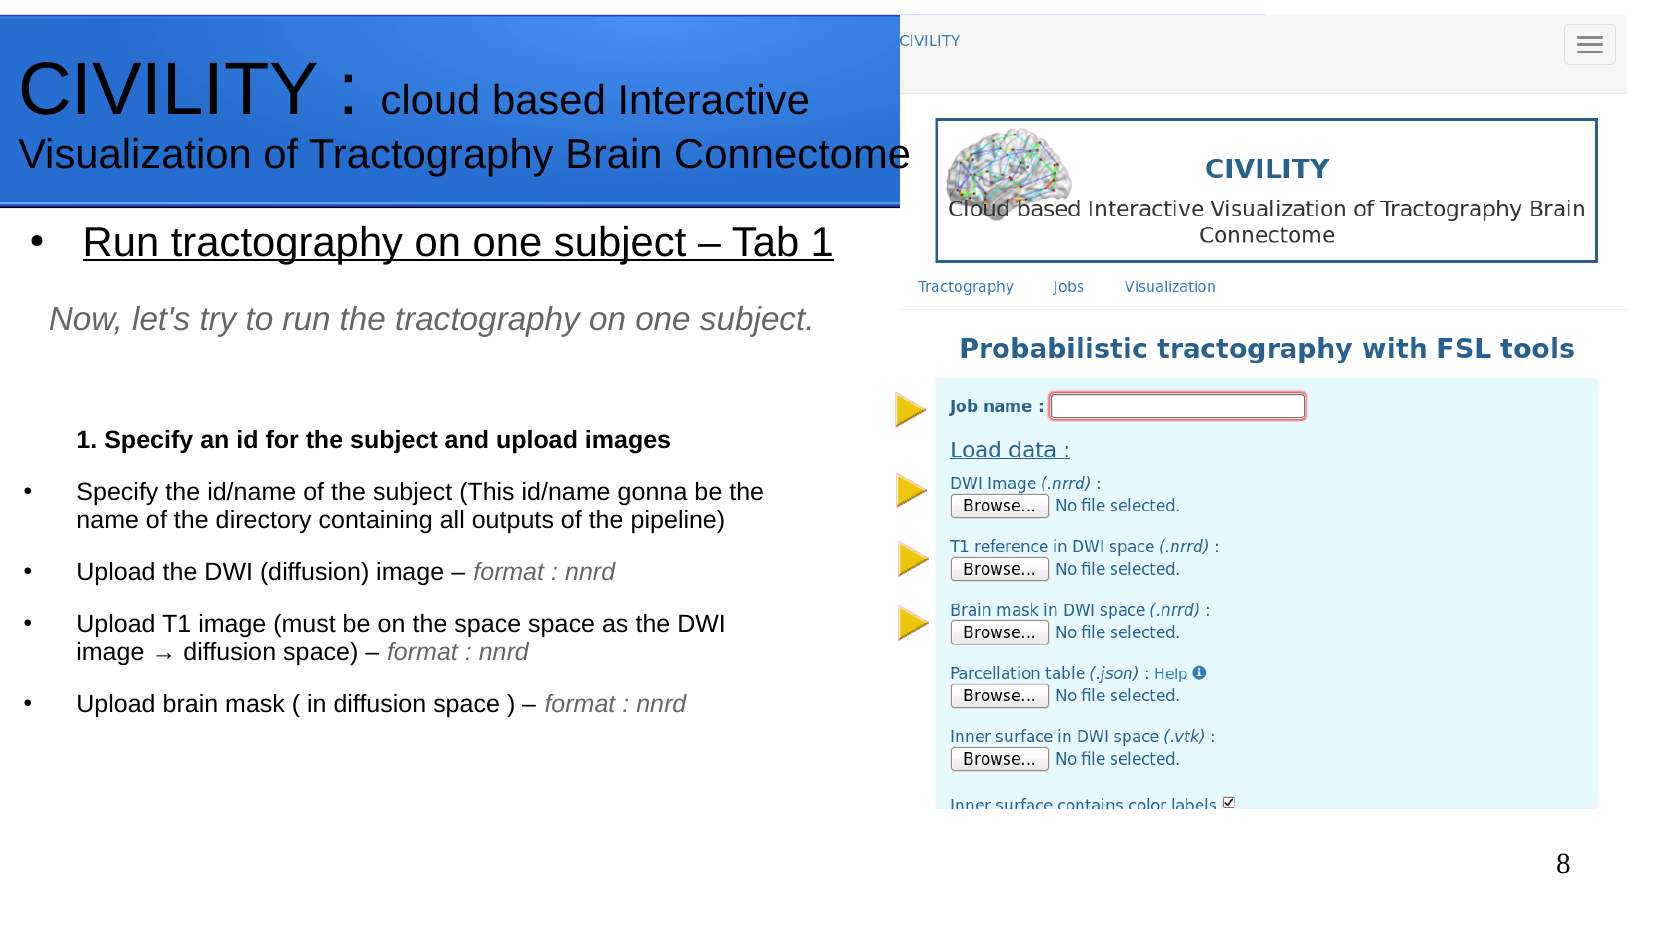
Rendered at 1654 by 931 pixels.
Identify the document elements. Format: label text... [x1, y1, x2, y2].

picture [0, 13, 1628, 809]
list Run tractography on one subject – Tab 1 [11, 218, 1501, 758]
title CIVILITY : cloud based Interactive Visualization of Tractography Brain Connectome [18, 35, 961, 189]
text_box 1. Specify an id for the subject and upload images Specify the id/name of the subject (This id/name gonna be the name of the directory containing all outputs of the pipeline) Upload the DWI (diffusion) image – format : nnrd Upload T1 image (must be on the space space as the DWI image → diffusion space) – format : nnrd Upload brain mask ( in diffusion space ) – format : nnrd [5, 426, 781, 856]
